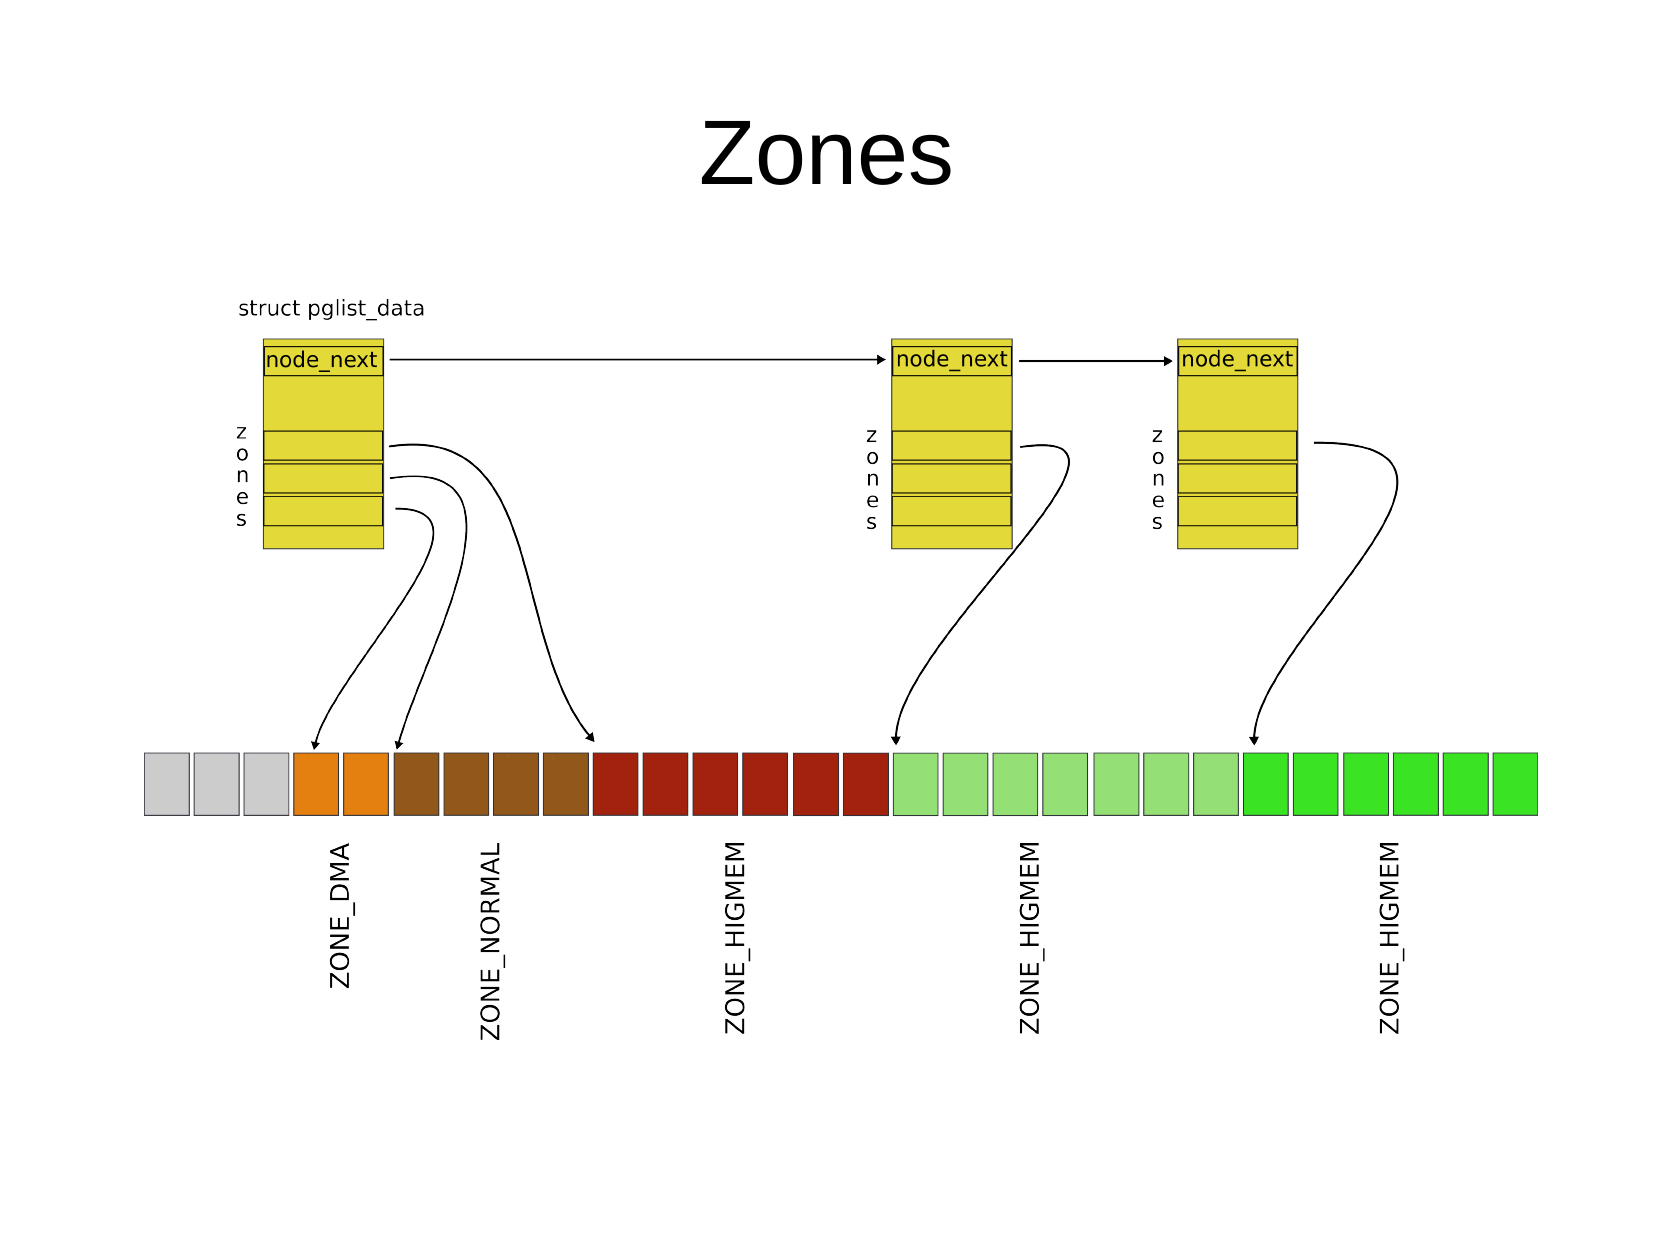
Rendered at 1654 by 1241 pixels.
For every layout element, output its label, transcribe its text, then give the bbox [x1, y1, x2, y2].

title Zones [82, 49, 1571, 257]
picture [144, 299, 1538, 1040]
